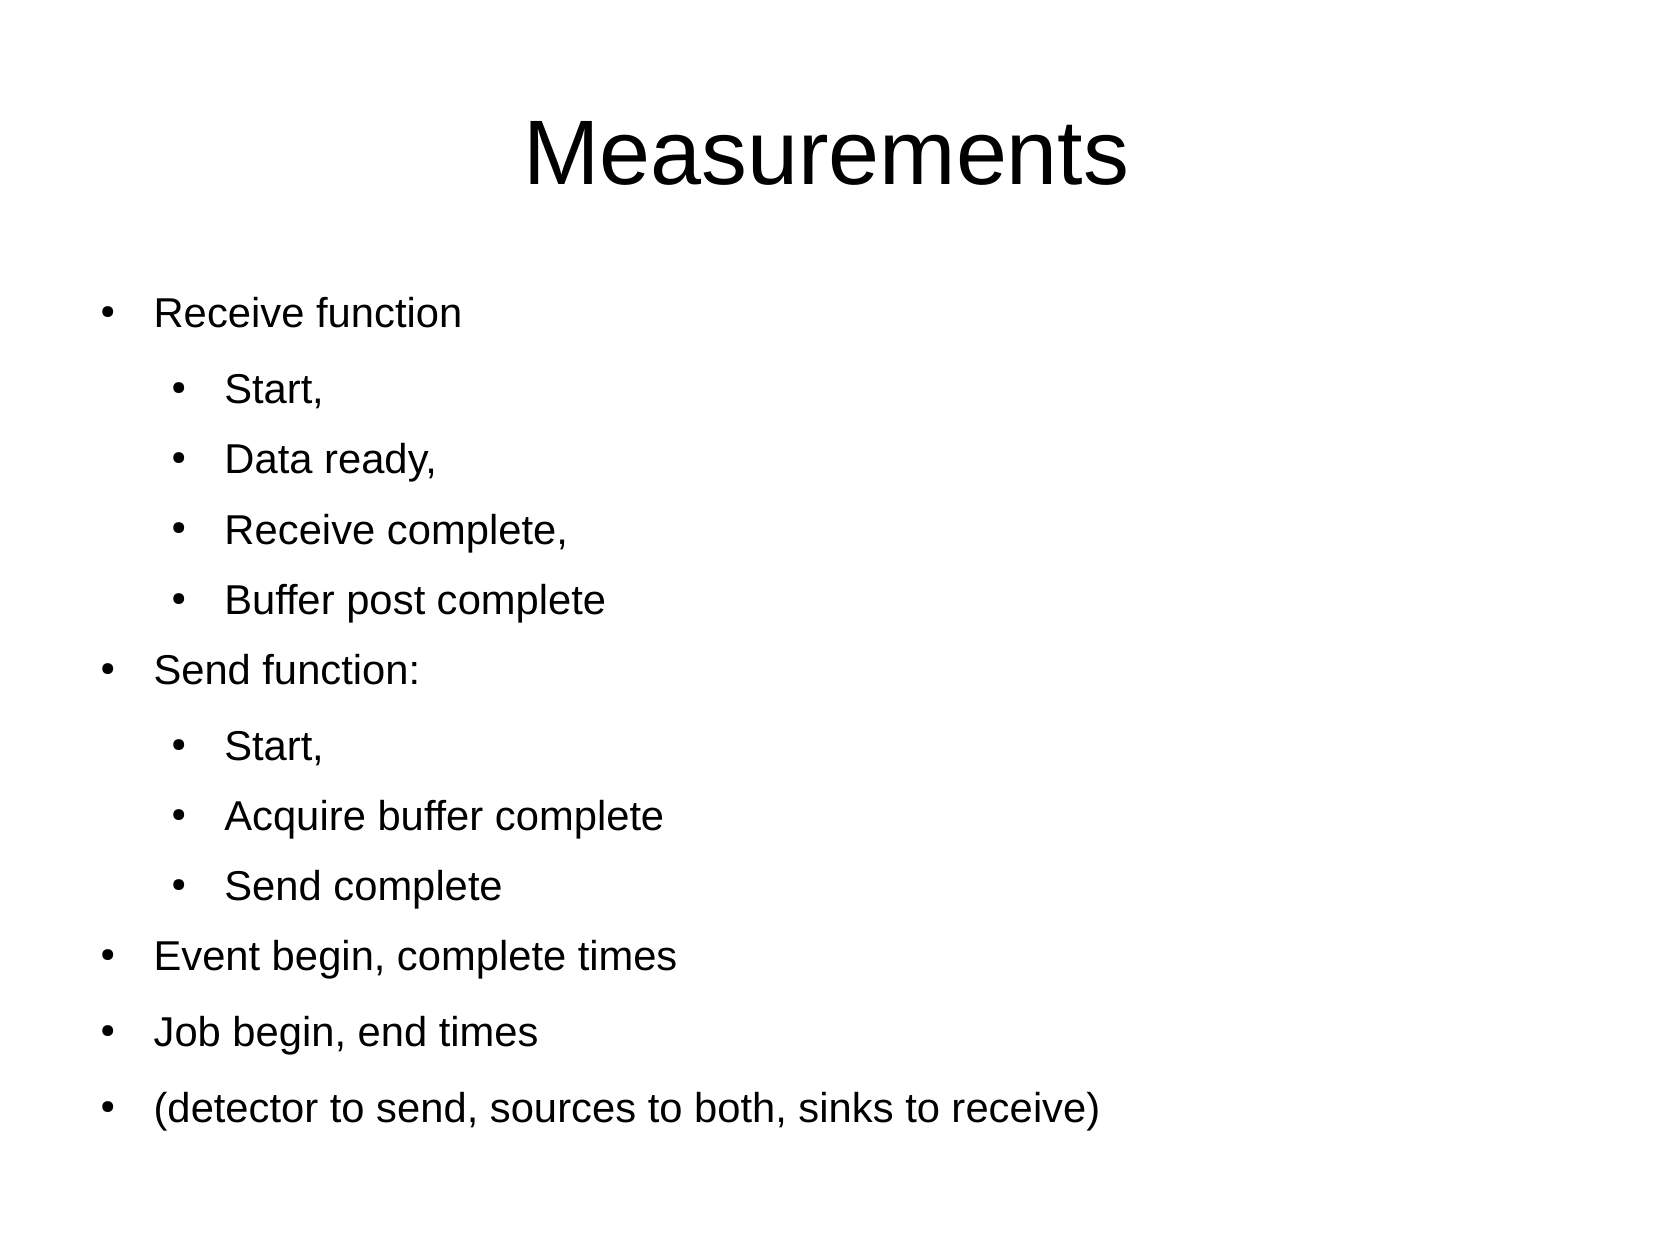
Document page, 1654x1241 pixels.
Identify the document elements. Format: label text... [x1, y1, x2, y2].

title Measurements [82, 49, 1571, 257]
list Receive function Start, Data ready, Receive complete, Buffer post complete Send function: Start, Acquire buffer complete Send complete Event begin, complete times Job begin, end times (detector to send, sources to both, sinks to receive) [82, 290, 1571, 1132]
